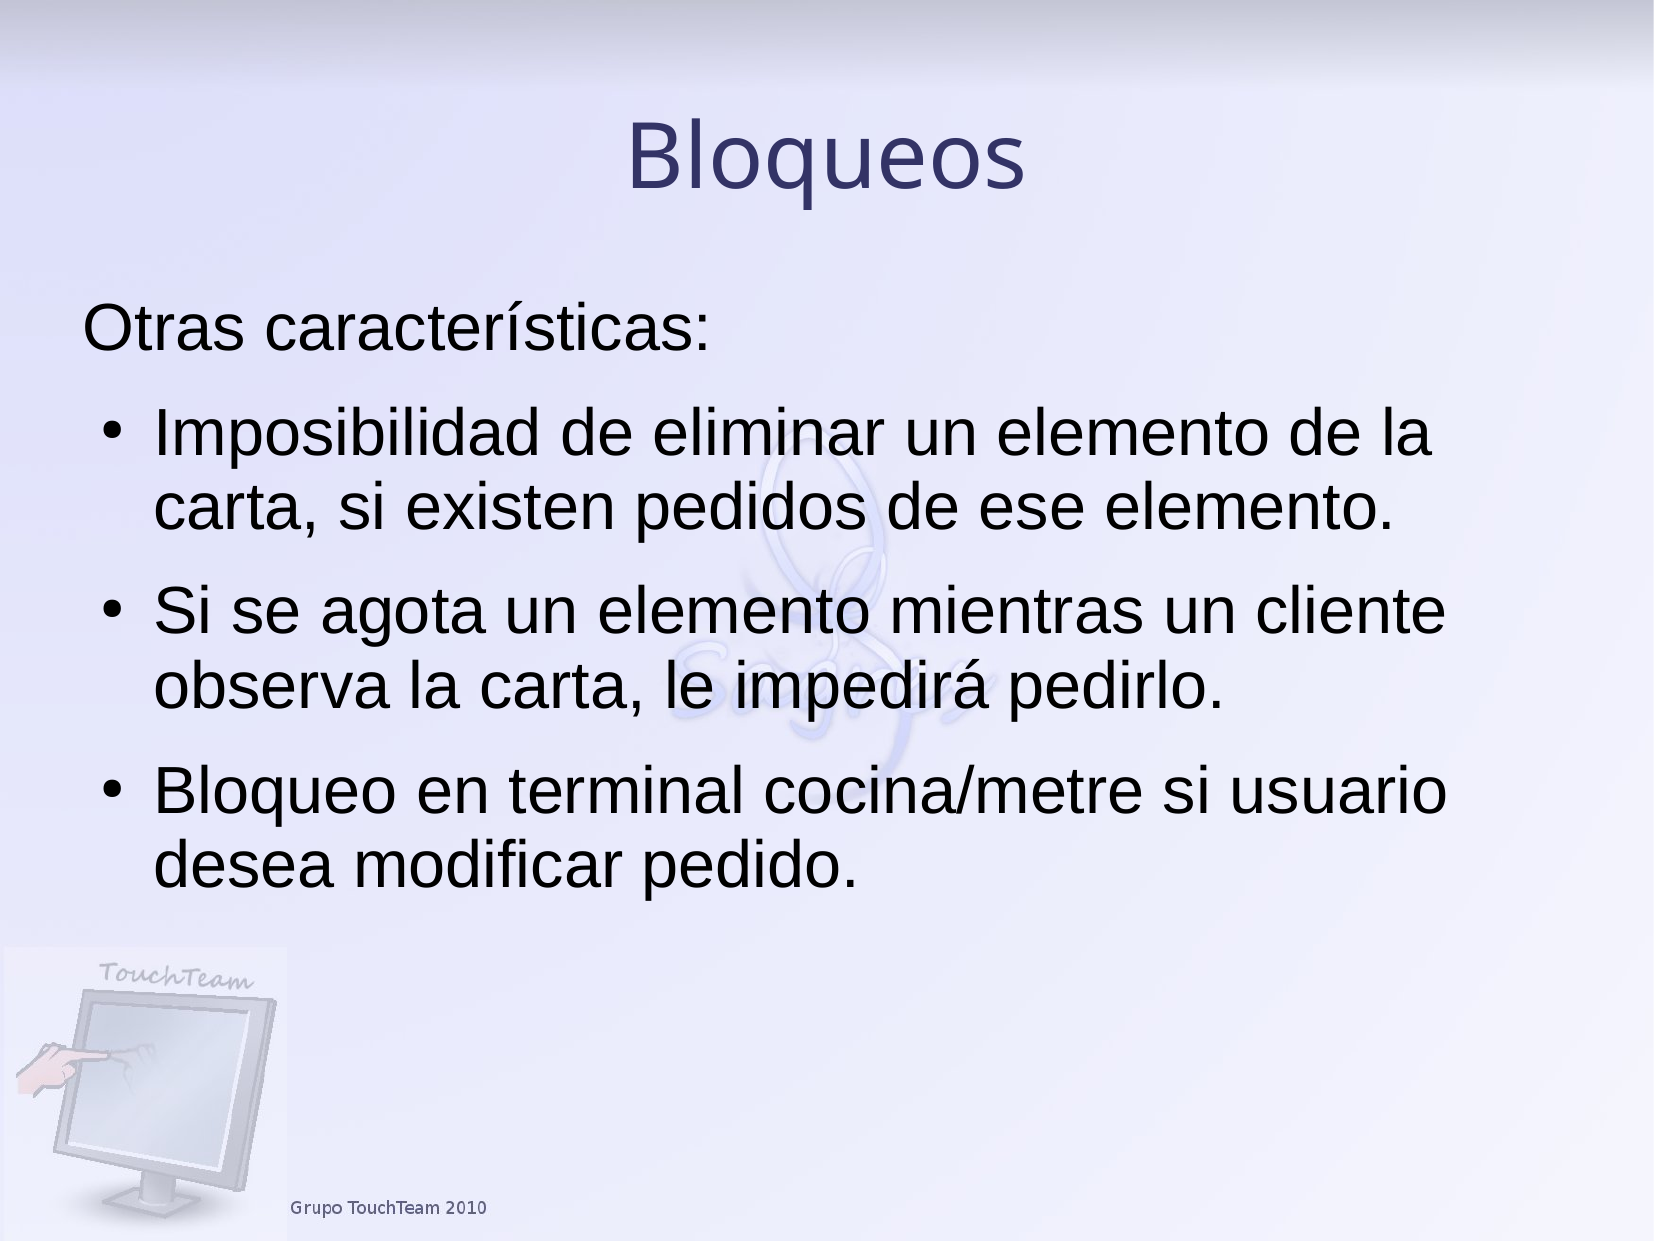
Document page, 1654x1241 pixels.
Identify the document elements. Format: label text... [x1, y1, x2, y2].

picture [0, 0, 1654, 1241]
title Bloqueos [82, 49, 1571, 257]
list Otras características: Imposibilidad de eliminar un elemento de la carta, si existen pedidos de ese elemento. Si se agota un elemento mientras un cliente observa la carta, le impedirá pedirlo. Bloqueo en terminal cocina/metre si usuario desea modificar pedido. [82, 290, 1571, 1109]
